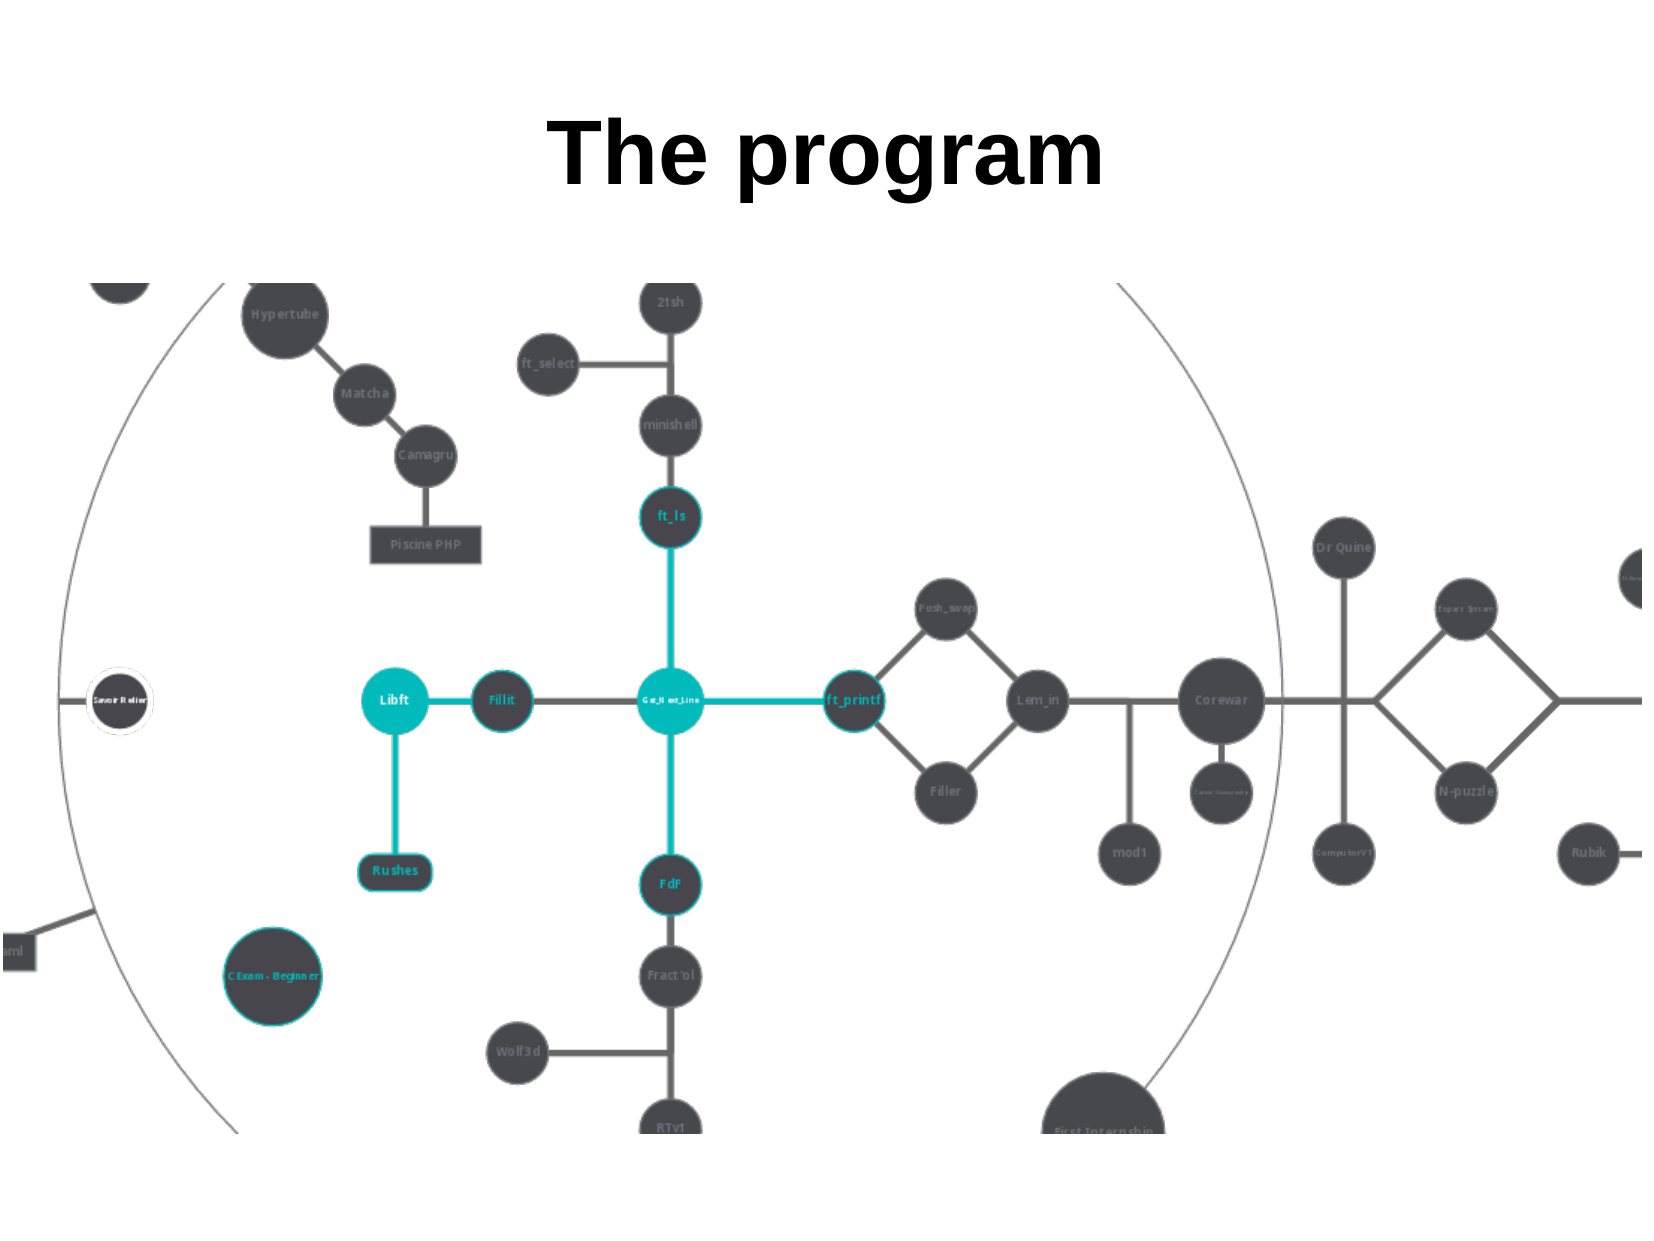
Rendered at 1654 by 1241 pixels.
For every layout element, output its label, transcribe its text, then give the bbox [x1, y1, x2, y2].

picture [3, 283, 1642, 1134]
title The program [82, 49, 1571, 257]
